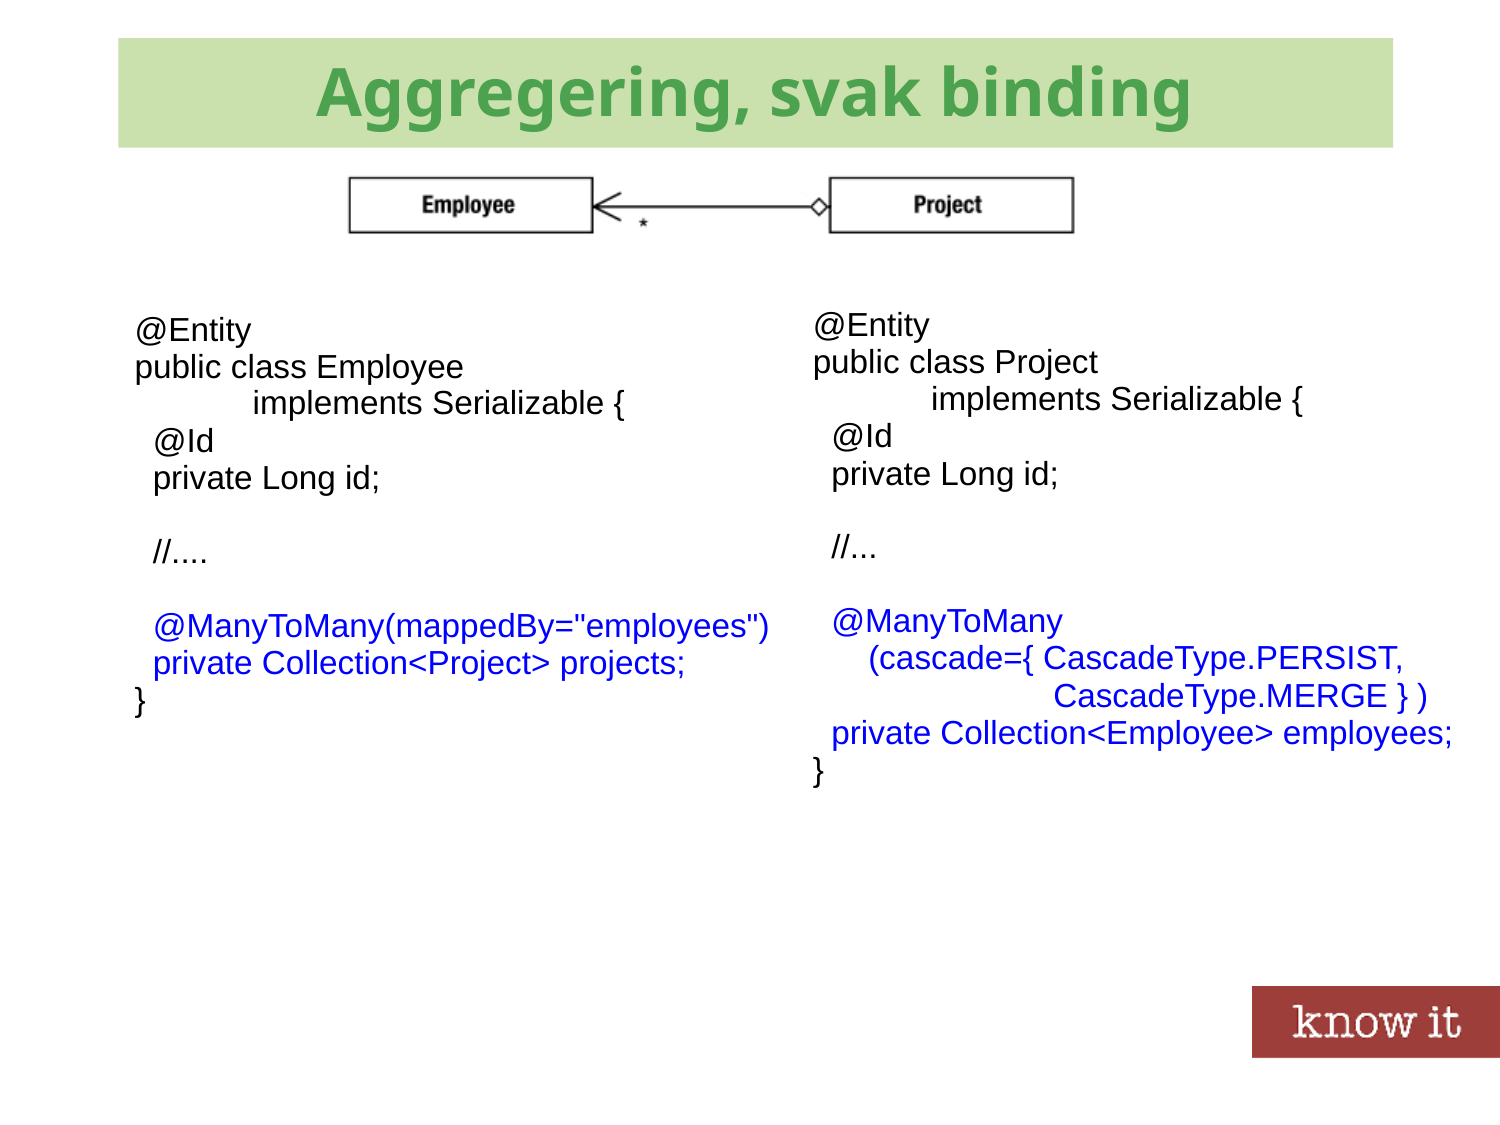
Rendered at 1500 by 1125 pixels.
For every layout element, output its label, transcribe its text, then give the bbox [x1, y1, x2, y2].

text_box Aggregering, svak binding [118, 38, 1394, 148]
picture [340, 168, 1081, 240]
picture [1252, 986, 1500, 1058]
text_box @Entity public class Project implements Serializable { @Id private Long id; //... @ManyToMany (cascade={ CascadeType.PERSIST, CascadeType.MERGE } ) private Collection<Employee> employees; } [798, 299, 1500, 836]
text_box @Entity public class Employee implements Serializable { @Id private Long id; //.... @ManyToMany(mappedBy="employees") private Collection<Project> projects; } [119, 303, 793, 729]
